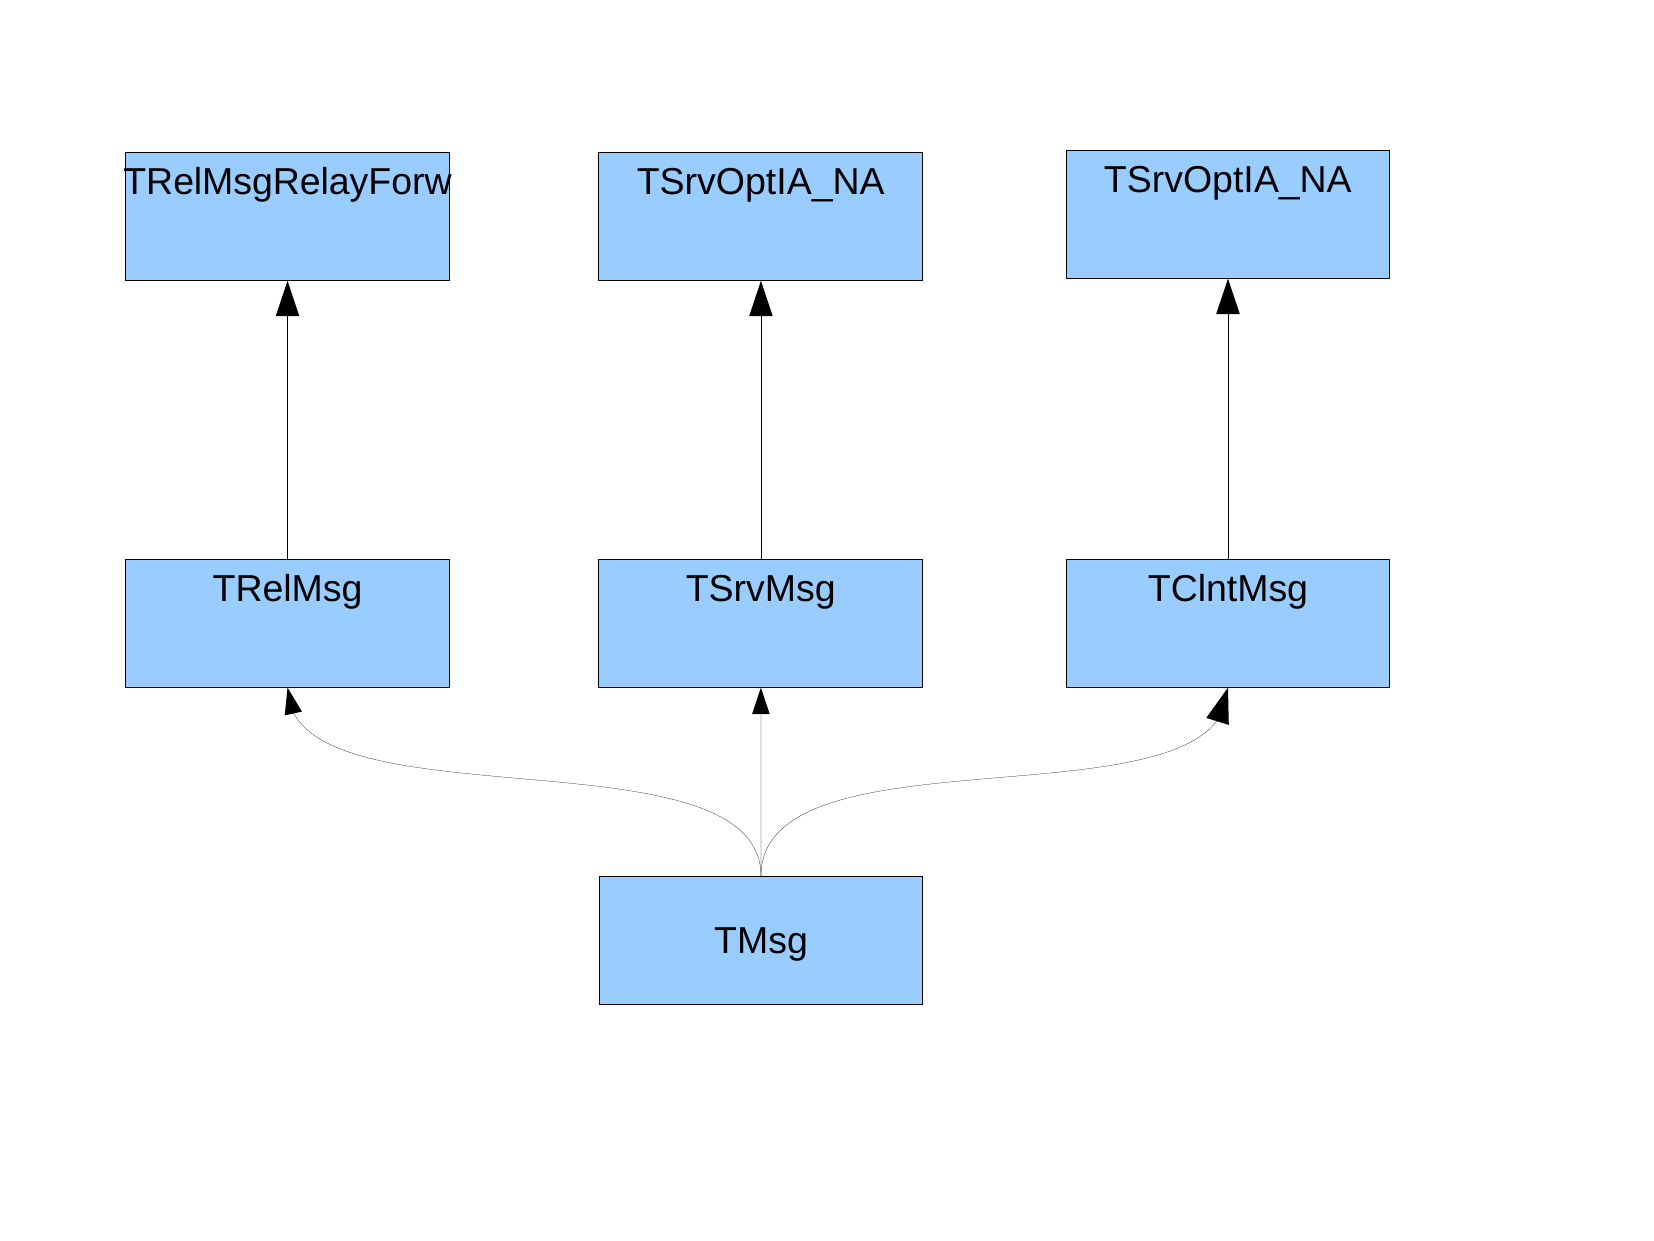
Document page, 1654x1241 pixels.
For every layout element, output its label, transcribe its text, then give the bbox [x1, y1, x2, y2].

text_box TClntMsg [1066, 559, 1390, 688]
text_box TSrvOptIA_NA [1066, 150, 1390, 279]
text_box TRelMsgRelayForw [125, 152, 450, 281]
text_box TRelMsg [125, 559, 450, 688]
text_box TSrvMsg [598, 559, 923, 688]
text_box TSrvOptIA_NA [598, 152, 923, 281]
text_box TMsg [599, 876, 923, 1005]
